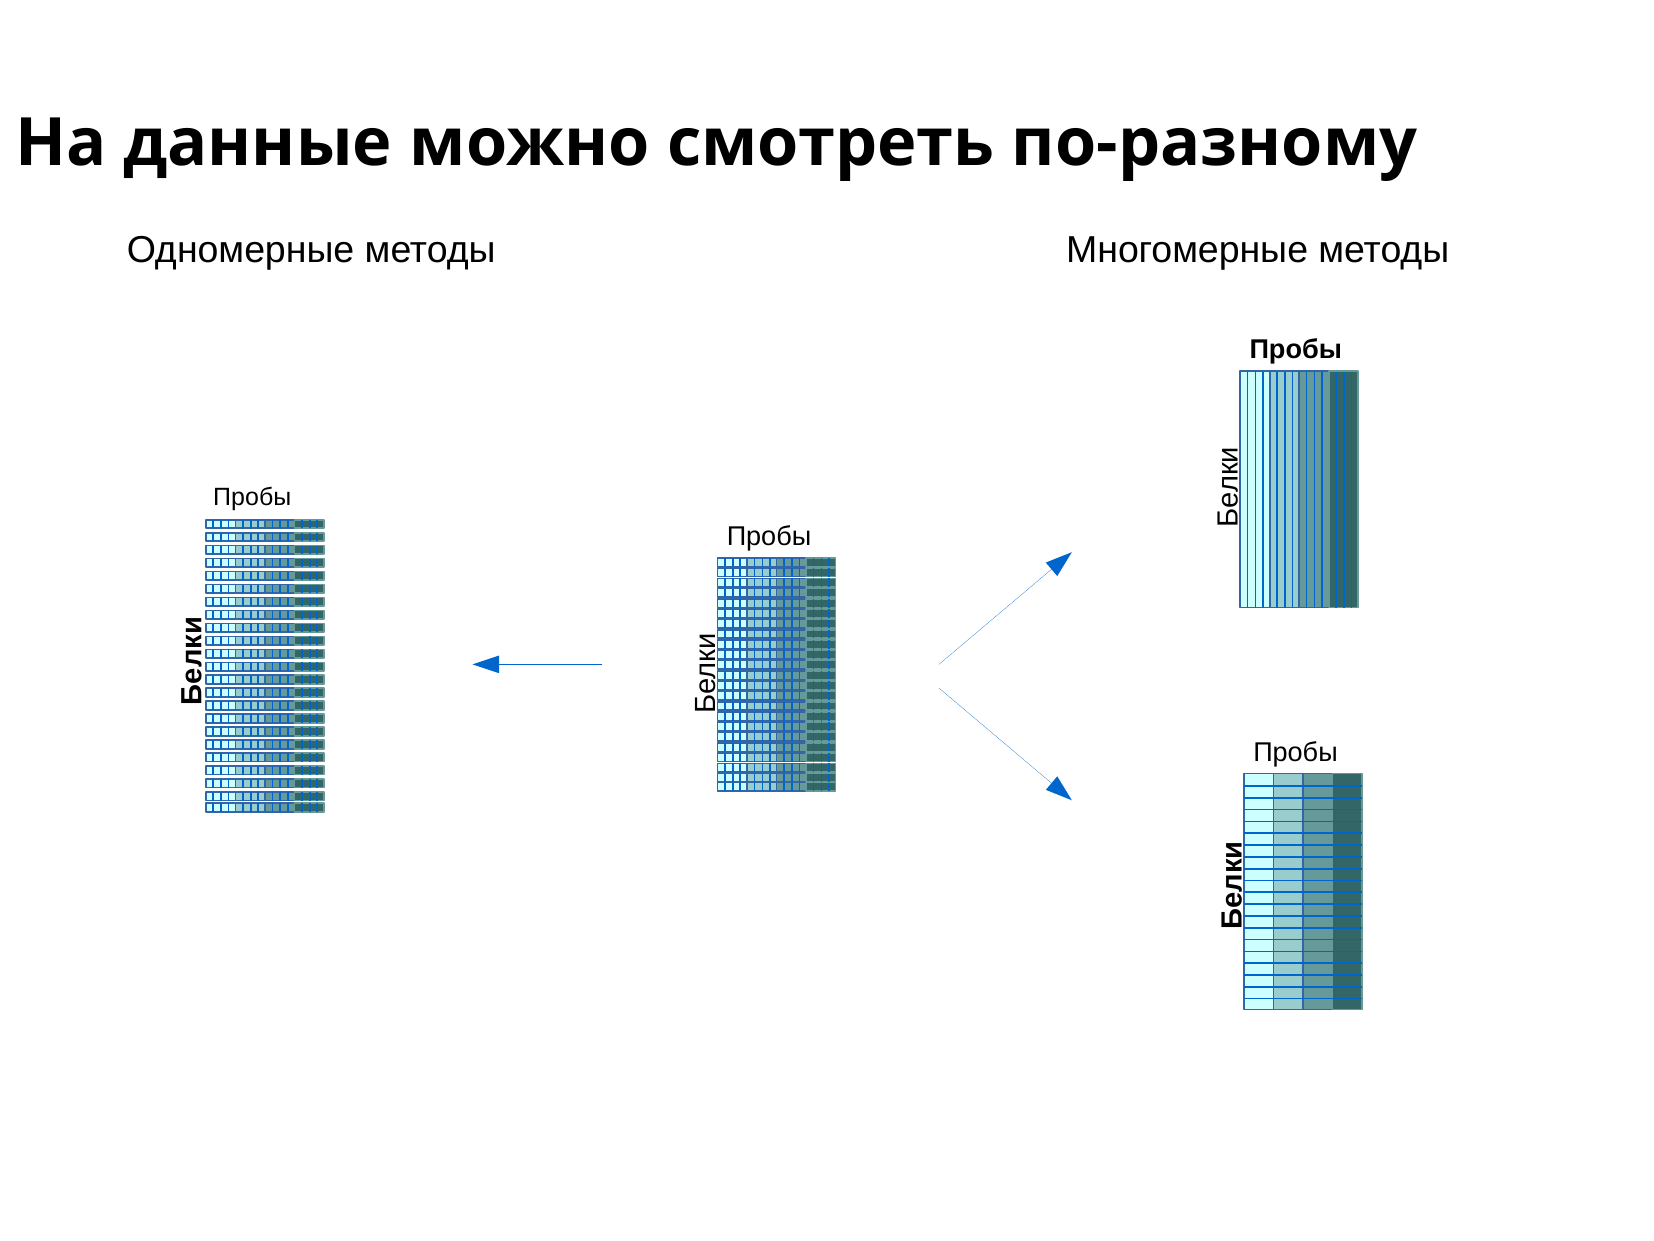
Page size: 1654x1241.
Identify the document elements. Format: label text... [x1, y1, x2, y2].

text_box [229, 701, 242, 710]
text_box [244, 662, 250, 671]
text_box [771, 753, 783, 762]
text_box [273, 766, 279, 775]
text_box [318, 803, 324, 812]
text_box [303, 753, 309, 762]
text_box [311, 727, 316, 736]
text_box [214, 714, 220, 723]
text_box [814, 722, 821, 731]
text_box [259, 766, 272, 775]
text_box [785, 650, 791, 659]
text_box [755, 763, 762, 772]
text_box [311, 701, 316, 710]
text_box [205, 558, 324, 568]
text_box [800, 650, 813, 659]
text_box [273, 714, 279, 723]
text_box [717, 588, 836, 608]
text_box [318, 662, 324, 671]
text_box [771, 722, 783, 731]
text_box [273, 727, 279, 736]
text_box [1293, 371, 1306, 608]
text_box [793, 763, 799, 772]
text_box [311, 803, 316, 812]
text_box [244, 727, 250, 736]
text_box [252, 714, 257, 723]
text_box Белки [681, 611, 729, 729]
text_box [318, 649, 324, 658]
text_box [741, 753, 754, 762]
text_box [281, 662, 287, 671]
text_box [755, 722, 762, 731]
text_box [800, 568, 813, 577]
text_box [1352, 371, 1359, 608]
text_box [830, 691, 836, 700]
text_box [763, 609, 769, 618]
text_box [1243, 773, 1363, 1010]
text_box [244, 701, 250, 710]
text_box [222, 766, 228, 775]
text_box [205, 610, 324, 620]
text_box [318, 701, 324, 710]
text_box [303, 688, 309, 697]
text_box [717, 578, 724, 587]
text_box [311, 649, 316, 658]
text_box [734, 609, 739, 618]
text_box [214, 675, 220, 684]
text_box [763, 619, 770, 628]
text_box [318, 753, 324, 762]
text_box [311, 753, 316, 762]
text_box [303, 649, 309, 658]
text_box [822, 753, 828, 762]
text_box [741, 568, 754, 577]
text_box [303, 727, 309, 736]
text_box [830, 753, 836, 762]
text_box [259, 649, 272, 658]
text_box [830, 609, 836, 618]
text_box [229, 714, 242, 723]
text_box [814, 568, 821, 577]
text_box [222, 649, 228, 658]
text_box [252, 740, 257, 749]
text_box [222, 727, 228, 736]
text_box [205, 766, 212, 775]
text_box [785, 609, 791, 618]
text_box [785, 753, 791, 762]
text_box [741, 763, 754, 772]
text_box [1323, 371, 1336, 608]
text_box [785, 691, 791, 700]
text_box [214, 662, 220, 671]
text_box [244, 714, 250, 723]
text_box [741, 609, 754, 618]
text_box [814, 650, 821, 659]
text_box [726, 568, 732, 577]
text_box Пробы [1234, 327, 1371, 375]
text_box Белки [167, 601, 216, 720]
text_box [763, 722, 769, 731]
text_box [822, 691, 829, 700]
text_box [741, 650, 754, 659]
text_box [289, 675, 301, 684]
text_box [734, 619, 740, 628]
text_box [741, 619, 754, 628]
text_box [281, 766, 287, 775]
text_box Одномерные методы [112, 221, 511, 279]
text_box [244, 753, 250, 762]
text_box [734, 722, 739, 731]
text_box [252, 688, 257, 697]
text_box [771, 568, 783, 577]
text_box [1264, 371, 1277, 608]
text_box [755, 753, 762, 762]
text_box [214, 701, 220, 710]
text_box [830, 619, 836, 628]
text_box [830, 568, 836, 577]
text_box [717, 773, 836, 791]
text_box [205, 688, 212, 697]
text_box [259, 675, 272, 684]
text_box [822, 763, 828, 772]
text_box [289, 688, 301, 697]
text_box [289, 803, 301, 812]
text_box [734, 691, 740, 700]
text_box [281, 753, 287, 762]
text_box [717, 681, 724, 690]
text_box [205, 532, 324, 542]
text_box [1286, 371, 1292, 608]
text_box [814, 619, 821, 628]
text_box [800, 609, 813, 618]
text_box [793, 722, 799, 731]
text_box [785, 578, 791, 587]
text_box [229, 766, 242, 775]
text_box [252, 701, 257, 710]
text_box [229, 753, 242, 762]
text_box [252, 649, 257, 658]
text_box [800, 619, 813, 628]
text_box [252, 662, 257, 671]
text_box [717, 660, 836, 680]
text_box [303, 701, 309, 710]
text_box [222, 803, 228, 812]
text_box [726, 691, 732, 700]
text_box [289, 701, 301, 710]
text_box [734, 650, 739, 659]
text_box [281, 803, 287, 812]
text_box [1278, 371, 1285, 608]
text_box [822, 650, 828, 659]
text_box [717, 650, 724, 659]
text_box [1307, 371, 1314, 608]
text_box [229, 740, 242, 749]
text_box [793, 609, 799, 618]
text_box [318, 714, 324, 723]
text_box [214, 753, 220, 762]
text_box [1240, 371, 1247, 608]
text_box [755, 619, 762, 628]
text_box [734, 568, 739, 577]
text_box [726, 753, 732, 762]
text_box [814, 609, 821, 618]
text_box [726, 681, 732, 690]
text_box [205, 623, 324, 633]
text_box [755, 609, 762, 618]
text_box [771, 763, 783, 772]
text_box [755, 691, 762, 700]
text_box Пробы [198, 475, 334, 523]
text_box [793, 681, 799, 690]
text_box [259, 753, 272, 762]
text_box [741, 681, 754, 690]
text_box [244, 766, 250, 775]
text_box [830, 650, 836, 659]
text_box [318, 675, 324, 684]
text_box [205, 803, 212, 812]
text_box [726, 578, 732, 587]
text_box [726, 722, 732, 731]
text_box [214, 766, 220, 775]
text_box [205, 791, 324, 801]
text_box [717, 609, 724, 618]
text_box [259, 662, 272, 671]
text_box [793, 619, 799, 628]
text_box [252, 675, 257, 684]
text_box [222, 675, 228, 684]
text_box [726, 619, 732, 628]
text_box [741, 722, 754, 731]
text_box [281, 727, 287, 736]
text_box [785, 681, 791, 690]
text_box [205, 701, 212, 710]
text_box [318, 766, 324, 775]
text_box [222, 714, 228, 723]
text_box [814, 578, 821, 587]
text_box [273, 649, 279, 658]
text_box [281, 688, 287, 697]
title На данные можно смотреть по-разному [15, 19, 1636, 260]
text_box [717, 763, 724, 772]
text_box [222, 753, 228, 762]
text_box [281, 701, 287, 710]
text_box [771, 619, 784, 628]
text_box [800, 753, 813, 762]
text_box [755, 578, 762, 587]
text_box [741, 578, 754, 587]
text_box [303, 766, 309, 775]
text_box [717, 629, 836, 649]
text_box [763, 691, 770, 700]
text_box [303, 662, 309, 671]
text_box [830, 681, 836, 690]
text_box [303, 714, 309, 723]
text_box [763, 681, 769, 690]
text_box [244, 688, 250, 697]
text_box [289, 740, 301, 749]
text_box [289, 753, 301, 762]
text_box [259, 714, 272, 723]
text_box [717, 722, 724, 731]
text_box [734, 763, 739, 772]
text_box [763, 763, 769, 772]
text_box [785, 722, 791, 731]
text_box [222, 740, 228, 749]
text_box [318, 740, 324, 749]
text_box [1315, 371, 1322, 608]
text_box [717, 753, 724, 762]
text_box [318, 727, 324, 736]
text_box [259, 727, 272, 736]
text_box [229, 688, 242, 697]
text_box [273, 753, 279, 762]
text_box [763, 650, 769, 659]
text_box [822, 722, 828, 731]
text_box [289, 766, 301, 775]
text_box [793, 568, 799, 577]
text_box [244, 803, 250, 812]
text_box [214, 740, 220, 749]
text_box [281, 740, 287, 749]
text_box [281, 675, 287, 684]
text_box [229, 662, 242, 671]
text_box [830, 722, 836, 731]
text_box [281, 714, 287, 723]
text_box [814, 753, 821, 762]
text_box [1256, 371, 1263, 608]
text_box [252, 766, 257, 775]
text_box [303, 803, 309, 812]
text_box [205, 545, 324, 555]
text_box [800, 691, 813, 700]
text_box [289, 714, 301, 723]
text_box [830, 763, 836, 772]
text_box [311, 675, 316, 684]
text_box [205, 597, 324, 607]
text_box [822, 681, 828, 690]
text_box [734, 578, 739, 587]
text_box [205, 662, 212, 671]
text_box Многомерные методы [1051, 221, 1465, 279]
text_box [252, 803, 257, 812]
text_box [717, 691, 725, 700]
text_box [717, 568, 724, 577]
text_box [717, 557, 836, 567]
text_box [771, 650, 783, 659]
text_box [800, 763, 813, 772]
text_box [205, 727, 212, 736]
text_box [822, 609, 828, 618]
text_box [205, 636, 324, 646]
text_box [281, 649, 287, 658]
text_box [1345, 371, 1351, 608]
text_box [222, 662, 228, 671]
text_box [289, 727, 301, 736]
text_box [763, 753, 769, 762]
text_box [259, 740, 272, 749]
text_box [214, 649, 220, 658]
text_box [1337, 371, 1344, 608]
text_box [229, 727, 242, 736]
text_box [259, 688, 272, 697]
text_box [222, 688, 228, 697]
text_box [793, 650, 799, 659]
text_box [814, 763, 821, 772]
text_box [244, 675, 250, 684]
text_box [205, 571, 324, 581]
text_box [214, 688, 220, 697]
text_box [205, 584, 324, 594]
text_box [717, 732, 836, 752]
text_box [289, 649, 301, 658]
text_box [214, 803, 220, 812]
text_box [273, 803, 279, 812]
text_box [222, 701, 228, 710]
text_box [830, 578, 836, 587]
text_box [785, 568, 791, 577]
text_box [311, 714, 316, 723]
text_box [814, 681, 821, 690]
text_box [273, 662, 279, 671]
text_box [273, 688, 279, 697]
text_box [311, 740, 316, 749]
text_box [741, 691, 754, 700]
text_box [205, 519, 324, 529]
text_box [717, 619, 725, 628]
text_box [800, 722, 813, 731]
text_box [214, 727, 220, 736]
text_box [311, 688, 316, 697]
text_box [229, 649, 242, 658]
text_box [205, 649, 212, 658]
text_box [755, 650, 762, 659]
text_box Пробы [1238, 729, 1374, 777]
text_box [259, 803, 272, 812]
text_box [800, 681, 813, 690]
text_box [273, 701, 279, 710]
text_box [205, 740, 212, 749]
text_box [726, 650, 732, 659]
text_box [205, 778, 324, 788]
text_box [785, 619, 791, 628]
text_box [273, 675, 279, 684]
text_box [252, 727, 257, 736]
text_box [755, 568, 762, 577]
text_box [822, 568, 828, 577]
text_box Пробы [712, 513, 848, 562]
text_box [785, 763, 791, 772]
text_box [763, 578, 769, 587]
text_box [822, 619, 829, 628]
text_box [1248, 371, 1255, 608]
text_box [244, 649, 250, 658]
text_box [755, 681, 762, 690]
text_box [311, 766, 316, 775]
text_box [205, 753, 212, 762]
text_box [771, 609, 783, 618]
text_box [793, 578, 799, 587]
text_box [303, 675, 309, 684]
text_box [771, 578, 783, 587]
text_box [726, 609, 732, 618]
text_box [259, 701, 272, 710]
text_box [273, 740, 279, 749]
text_box [734, 753, 739, 762]
text_box [717, 701, 836, 721]
text_box [734, 681, 739, 690]
text_box [303, 740, 309, 749]
text_box Белки [1207, 826, 1243, 945]
text_box [822, 578, 828, 587]
text_box [771, 691, 784, 700]
text_box [205, 714, 212, 723]
text_box [726, 763, 732, 772]
text_box [771, 681, 783, 690]
text_box [229, 675, 242, 684]
text_box Белки [1203, 424, 1240, 543]
text_box [318, 688, 324, 697]
text_box [793, 753, 799, 762]
text_box [800, 578, 813, 587]
text_box [793, 691, 799, 700]
text_box [289, 662, 301, 671]
text_box [252, 753, 257, 762]
text_box [814, 691, 821, 700]
text_box [311, 662, 316, 671]
text_box [229, 803, 242, 812]
text_box [205, 675, 212, 684]
text_box [244, 740, 250, 749]
text_box [763, 568, 769, 577]
